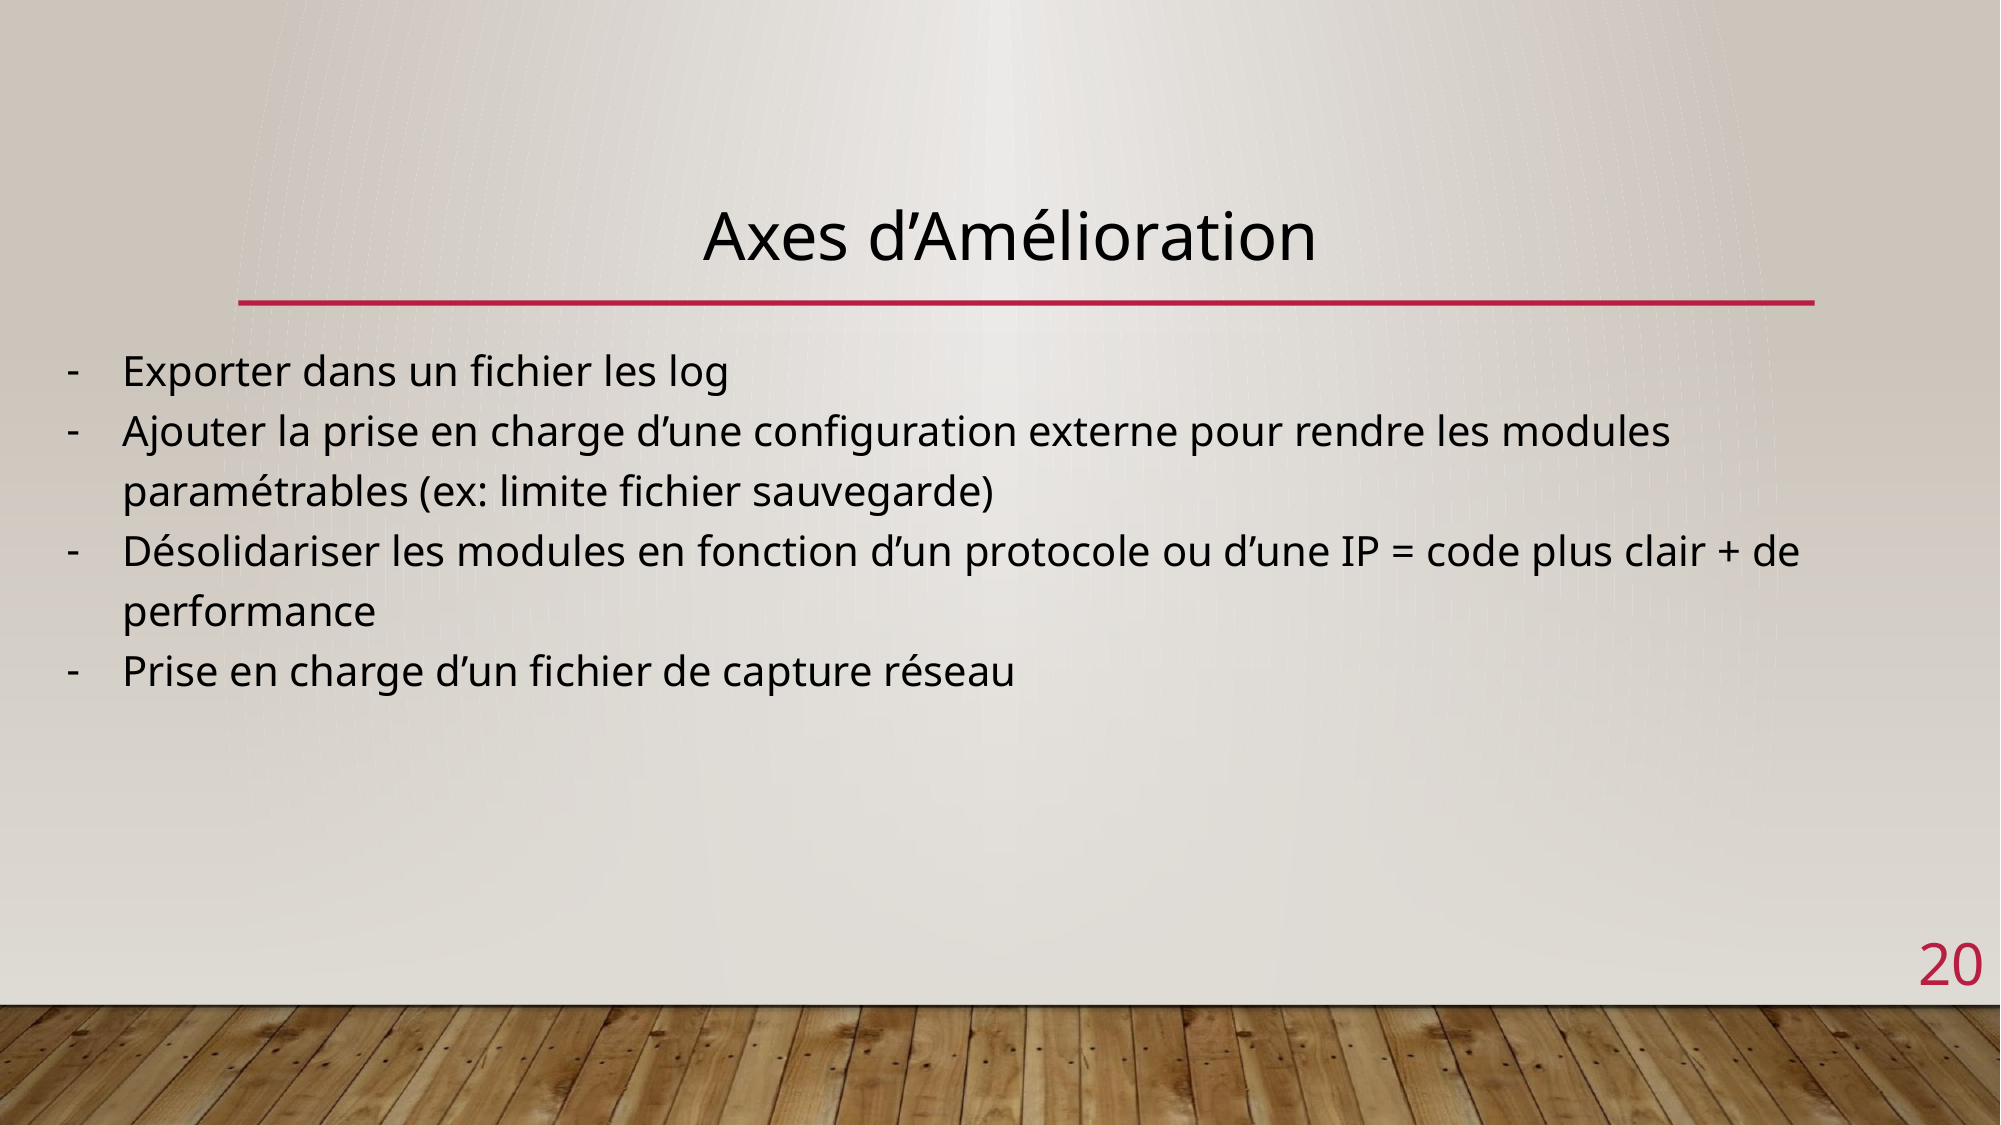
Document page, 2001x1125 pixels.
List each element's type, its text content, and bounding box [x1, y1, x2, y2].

slide_number <number> [1866, 920, 2000, 1003]
picture [0, 1005, 2000, 1125]
title Axes d’Amélioration [224, 195, 1800, 300]
list Exporter dans un fichier les log Ajouter la prise en charge d’une configuration externe pour rendre les modules paramétrables (ex: limite fichier sauvegarde) Désolidariser les modules en fonction d’un protocole ou d’une IP = code plus clair + de performance Prise en charge d’un fichier de capture réseau [32, 327, 1944, 894]
